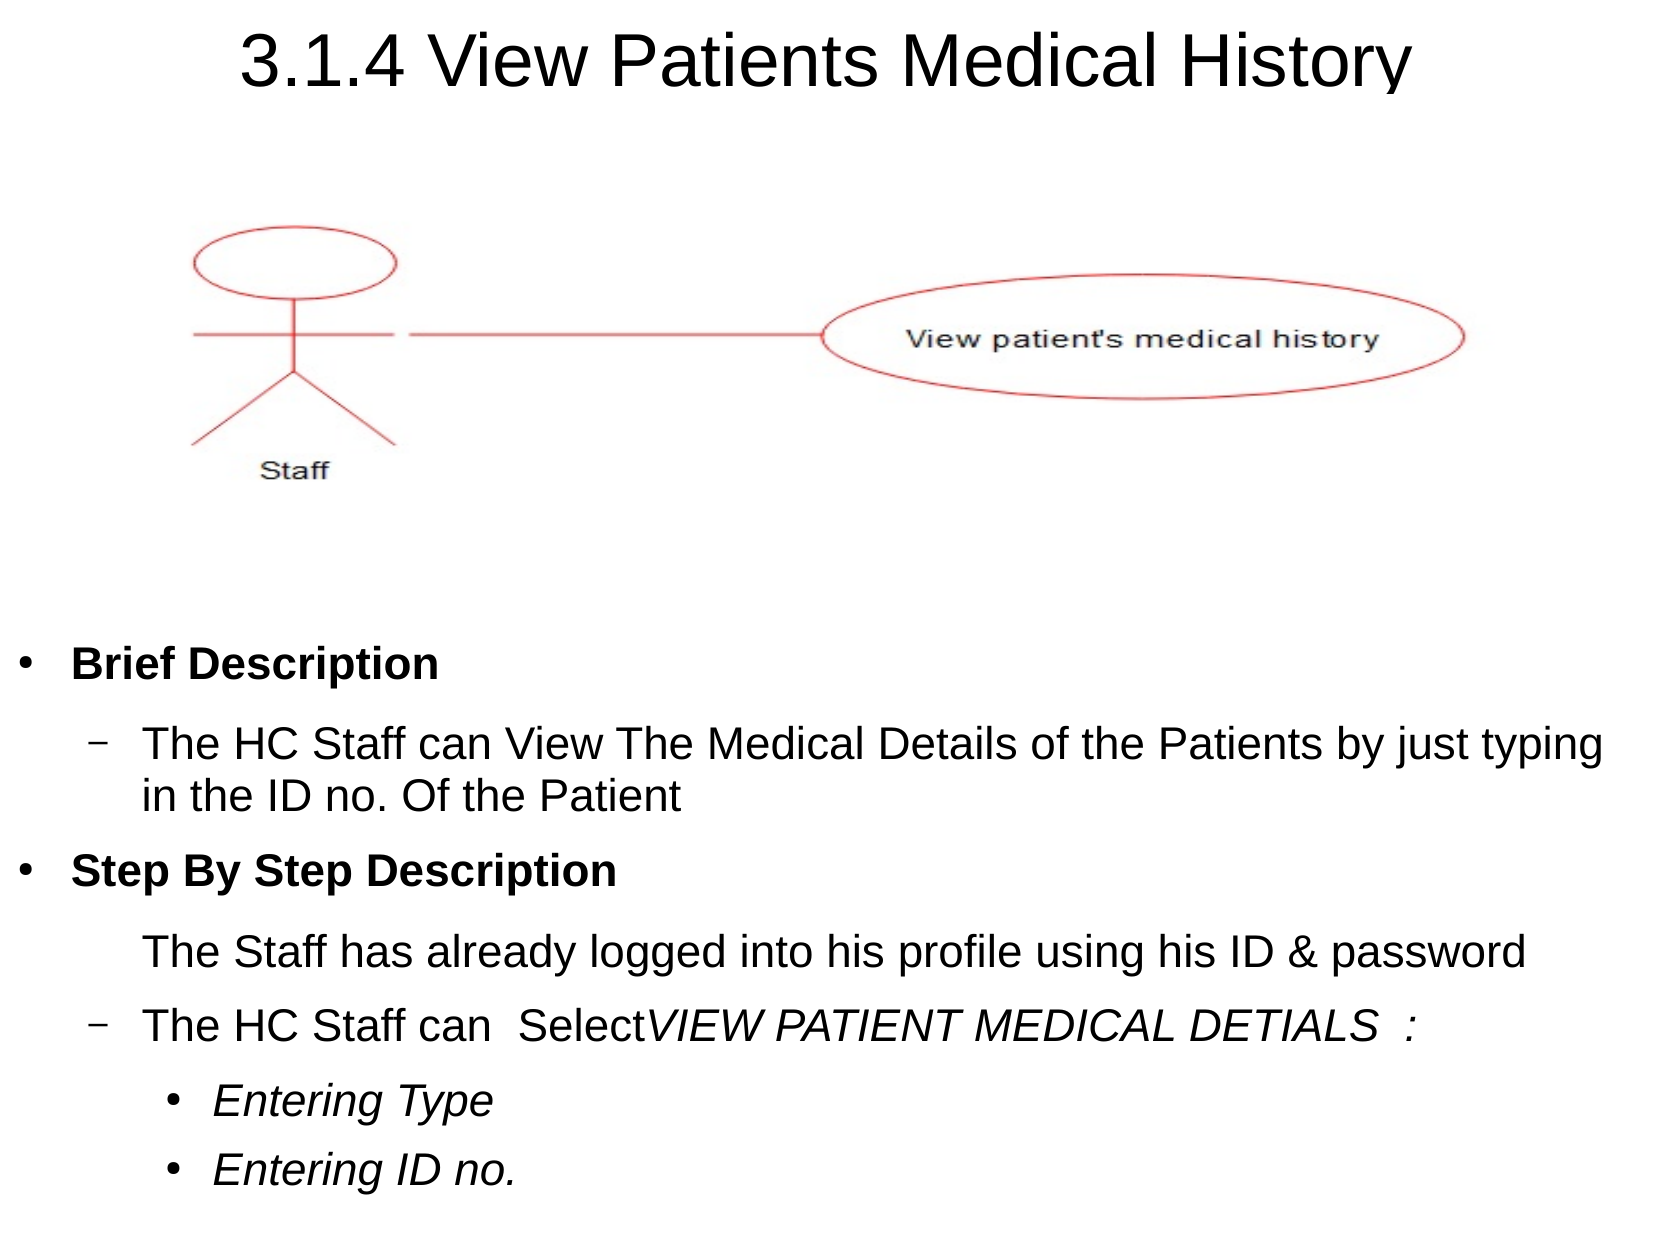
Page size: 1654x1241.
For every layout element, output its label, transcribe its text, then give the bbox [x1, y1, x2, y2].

picture [11, 94, 1642, 579]
list Brief Description The HC Staff can View The Medical Details of the Patients by just typing in the ID no. Of the Patient Step By Step Description The Staff has already logged into his profile using his ID & password The HC Staff can SelectVIEW PATIENT MEDICAL DETIALS : Entering Type Entering ID no. [0, 637, 1654, 1241]
title 3.1.4 View Patients Medical History [82, 13, 1571, 94]
